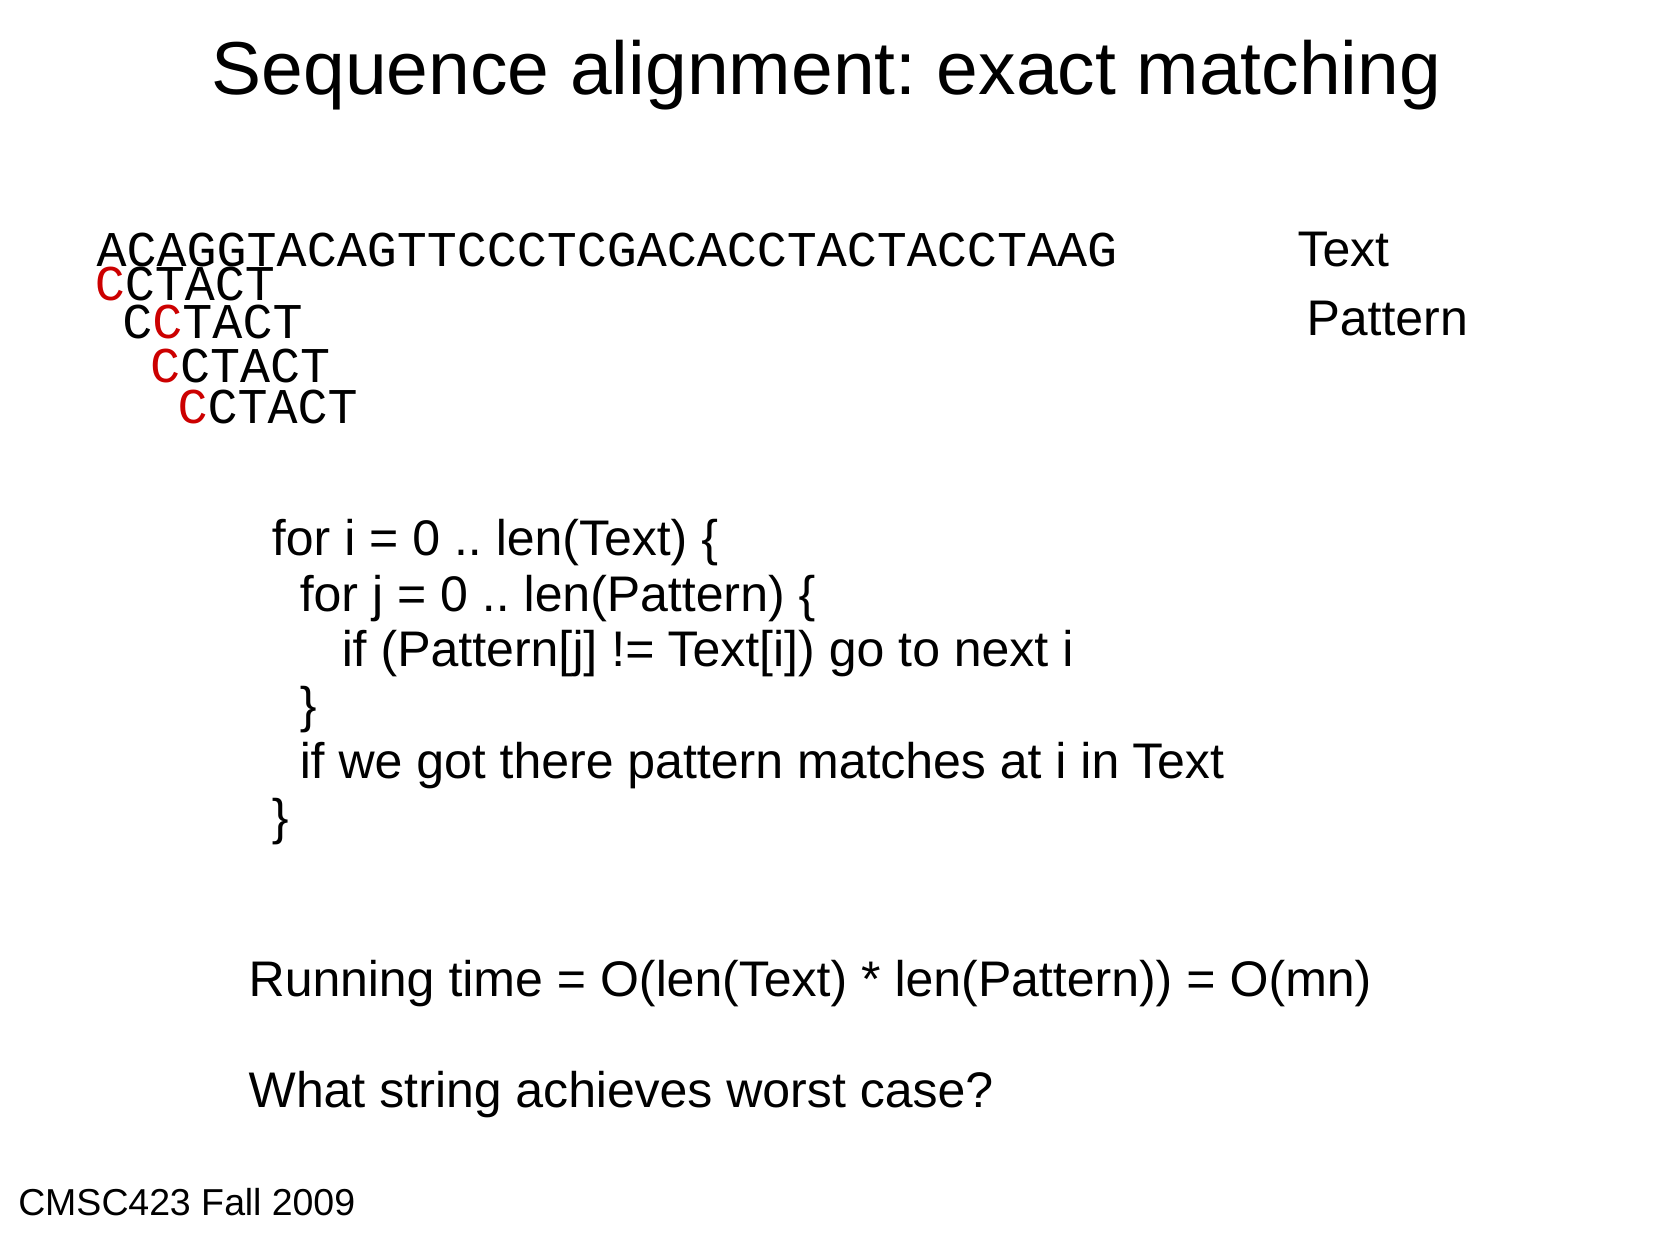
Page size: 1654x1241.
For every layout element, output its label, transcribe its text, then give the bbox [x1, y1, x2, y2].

text_box for i = 0 .. len(Text) { for j = 0 .. len(Pattern) { if (Pattern[j] != Text[i]) go to next i } if we got there pattern matches at i in Text } [257, 502, 1241, 853]
text_box CCTACT [80, 250, 290, 323]
text_box ACAGGTACAGTTCCCTCGACACCTACTACCTAAG [81, 217, 1132, 290]
text_box Pattern [1291, 282, 1483, 354]
text_box CCTACT [107, 289, 318, 362]
title Sequence alignment: exact matching [0, 10, 1654, 127]
text_box CCTACT [194, 272, 204, 287]
text_box CCTACT [222, 310, 232, 325]
text_box CCTACT [250, 354, 260, 369]
text_box CCTACT [162, 374, 373, 447]
text_box Text [1282, 213, 1405, 285]
text_box Running time = O(len(Text) * len(Pattern)) = O(mn) What string achieves worst case? [233, 943, 1388, 1127]
text_box CCTACT [135, 333, 345, 406]
